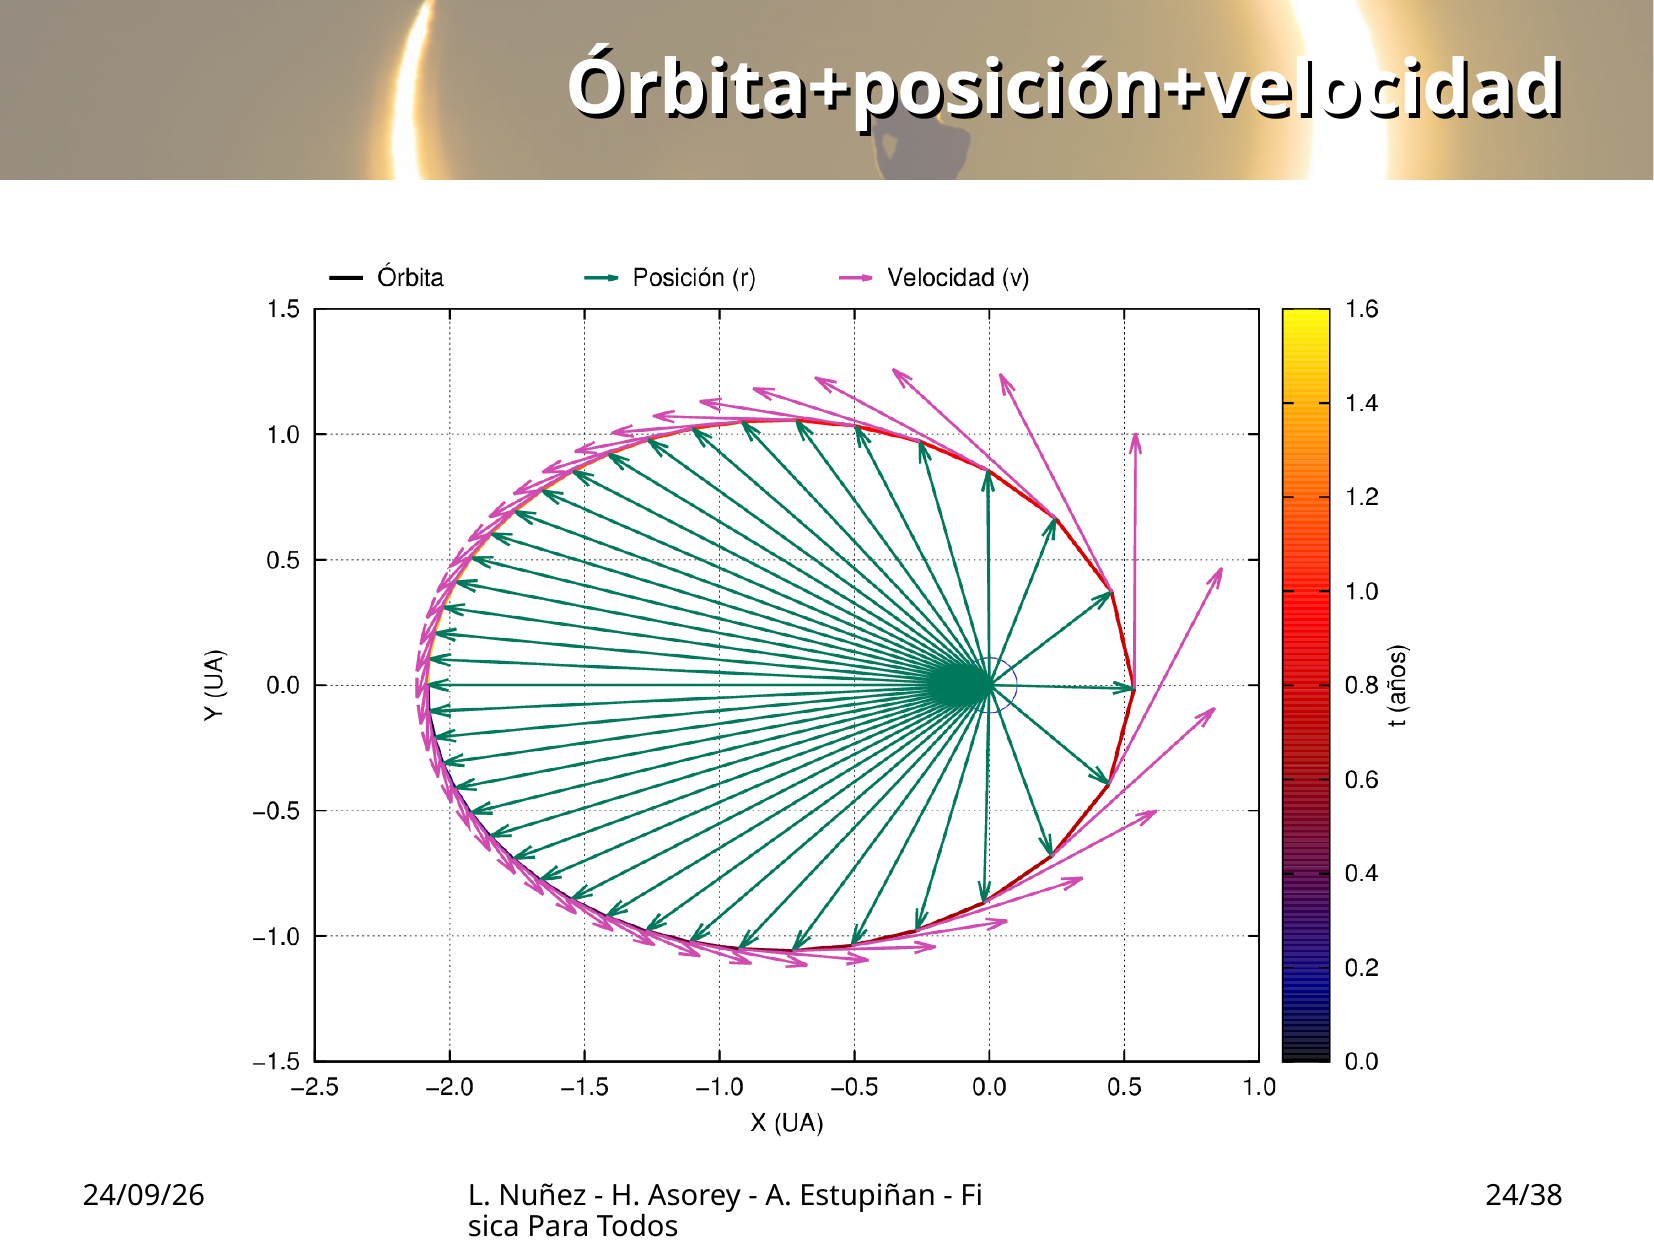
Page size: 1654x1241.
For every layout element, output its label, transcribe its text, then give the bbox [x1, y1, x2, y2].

title Órbita+posición+velocidad [75, 19, 1564, 151]
picture [0, 0, 1654, 180]
picture [194, 254, 1459, 1141]
